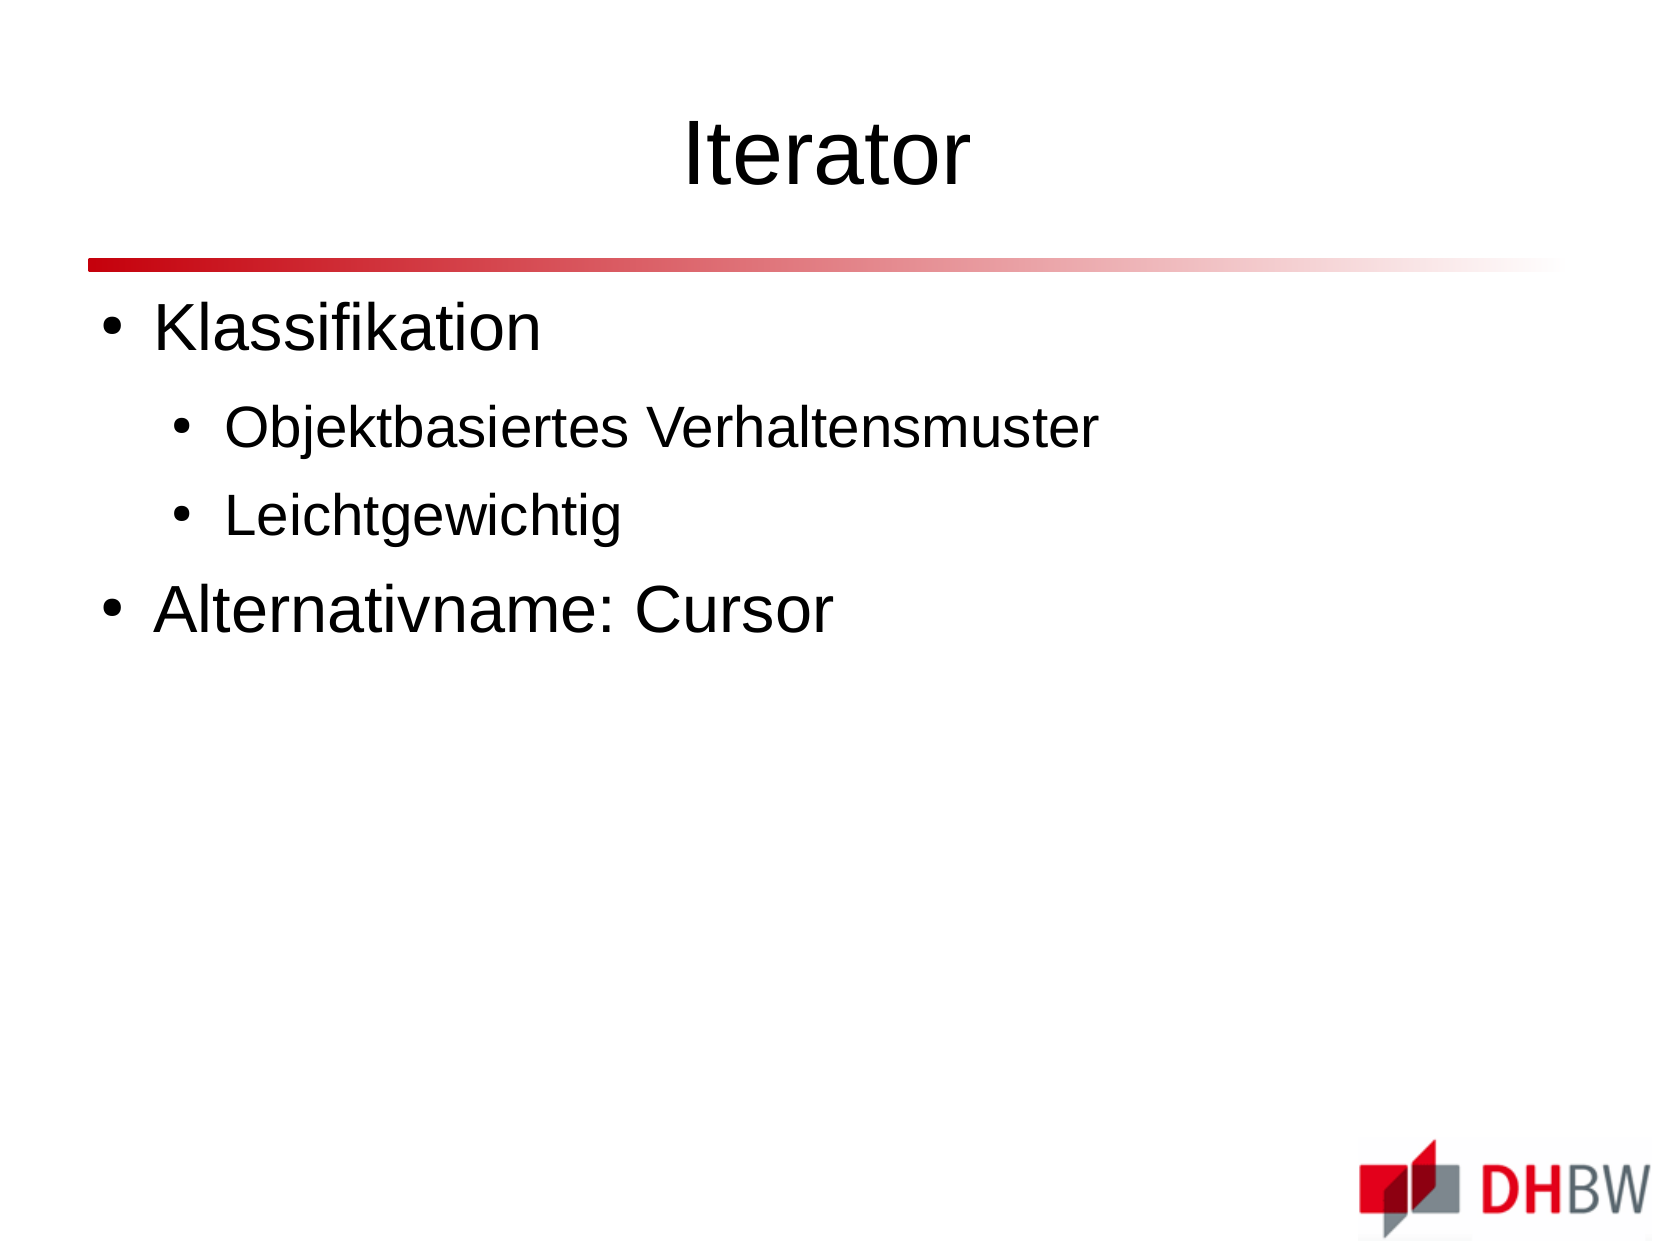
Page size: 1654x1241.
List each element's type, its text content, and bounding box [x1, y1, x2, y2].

list Klassifikation Objektbasiertes Verhaltensmuster Leichtgewichtig Alternativname: Cursor [82, 290, 1571, 1094]
title Iterator [82, 49, 1571, 257]
picture [1358, 1137, 1652, 1241]
